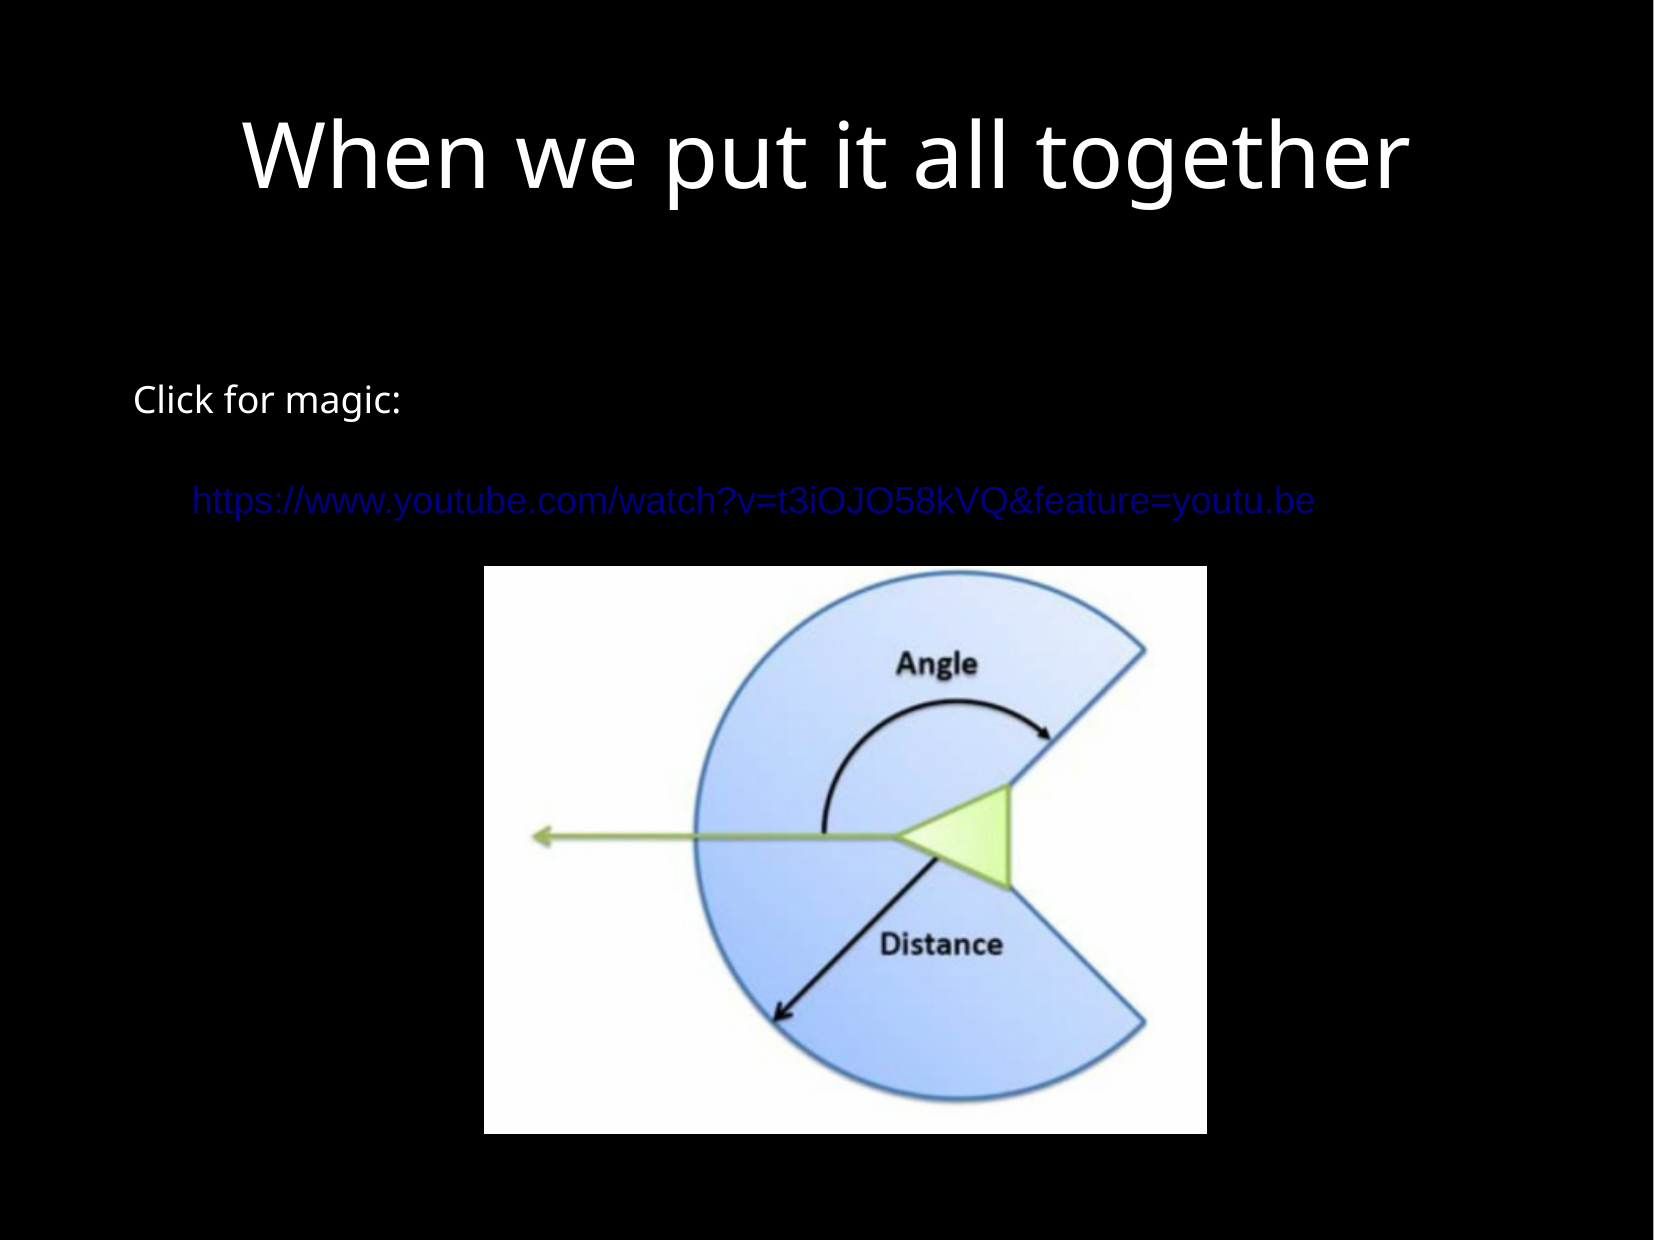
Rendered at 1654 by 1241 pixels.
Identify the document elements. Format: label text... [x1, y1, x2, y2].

title When we put it all together [82, 49, 1571, 257]
picture [484, 566, 1207, 1134]
text_box Click for magic: [118, 366, 1371, 577]
text_box https://www.youtube.com/watch?v=t3iOJO58kVQ&feature=youtu.be [177, 472, 1575, 543]
